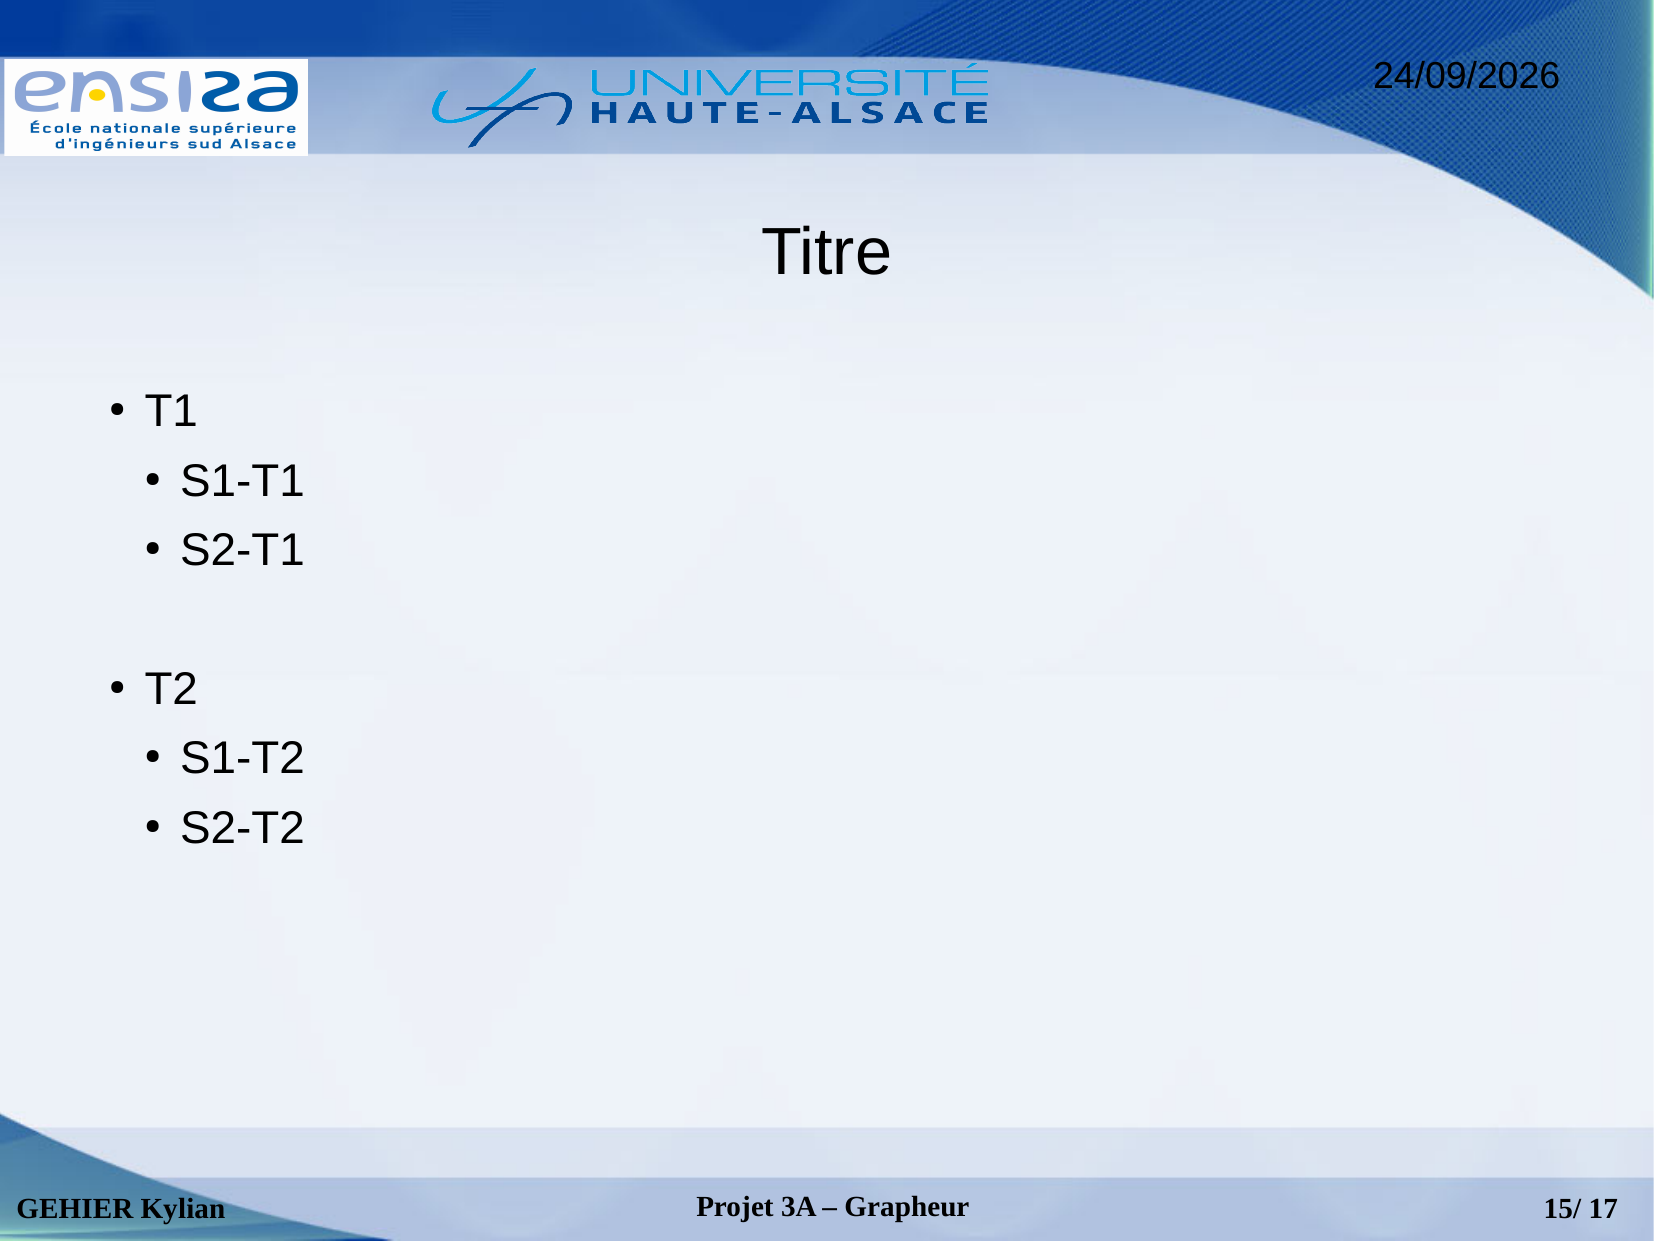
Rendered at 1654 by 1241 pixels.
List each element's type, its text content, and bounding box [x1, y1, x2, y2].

picture [0, 0, 1654, 1241]
text_box T1 S1-T1 S2-T1 T2 S1-T2 S2-T2 [94, 377, 1512, 928]
title Titre [118, 192, 1536, 310]
